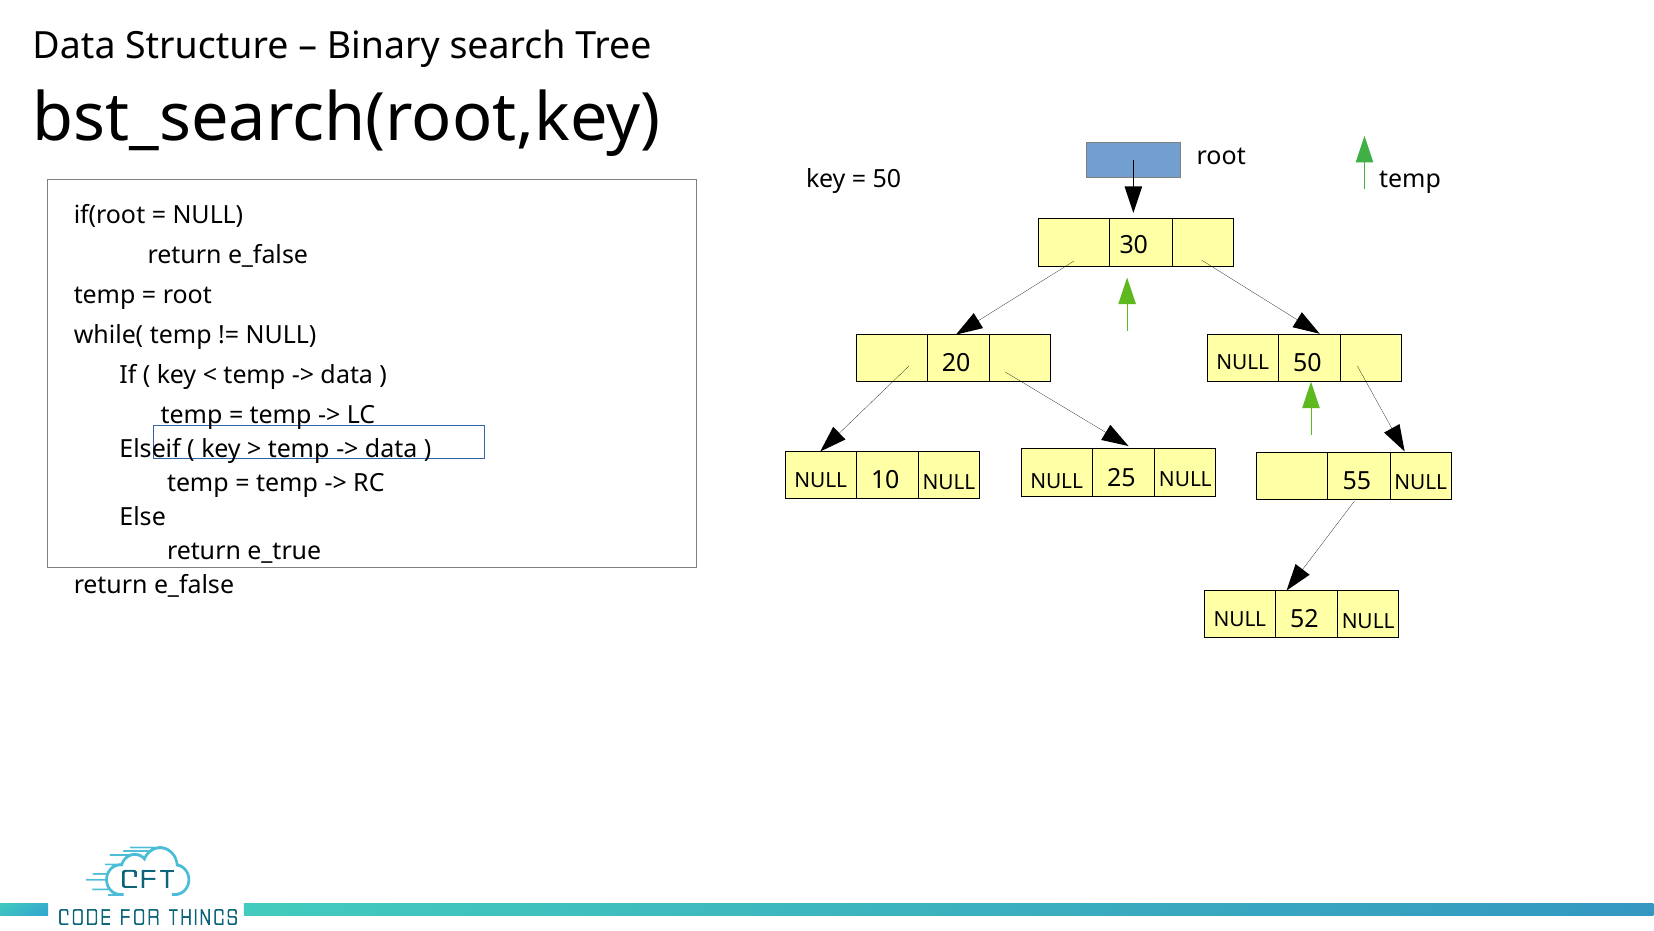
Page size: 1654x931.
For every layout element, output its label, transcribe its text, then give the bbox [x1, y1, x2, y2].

text_box [1256, 452, 1327, 500]
text_box NULL [1198, 596, 1283, 636]
text_box NULL [779, 457, 863, 497]
text_box temp [1364, 153, 1460, 198]
text_box [1155, 448, 1216, 456]
title Data Structure – Binary search Tree bst_search(root,key) [32, 12, 1184, 166]
text_box [990, 334, 1051, 382]
text_box [1204, 590, 1275, 596]
text_box 55 [1327, 455, 1390, 500]
text_box 50 [1278, 337, 1341, 382]
text_box root [1181, 130, 1262, 175]
text_box NULL [1201, 340, 1286, 380]
text_box [1038, 218, 1109, 267]
picture [59, 846, 237, 925]
text_box 30 [1104, 219, 1167, 264]
text_box NULL [1379, 460, 1464, 500]
text_box [1207, 334, 1278, 340]
text_box key = 50 [791, 153, 945, 198]
text_box NULL [1327, 598, 1411, 638]
text_box if(root = NULL) return e_false temp = root while( temp != NULL) If ( key < temp -> data ) temp = temp -> LC Elseif ( key > temp -> data ) temp = temp -> RC Else return e_true return e_false [59, 189, 556, 556]
text_box [785, 451, 856, 457]
text_box [1021, 448, 1092, 458]
text_box NULL [908, 459, 992, 499]
text_box [1110, 218, 1172, 267]
text_box 20 [927, 337, 989, 382]
text_box [1338, 590, 1399, 598]
text_box [47, 179, 697, 568]
text_box [856, 334, 927, 382]
text_box [919, 451, 980, 459]
text_box [1173, 218, 1234, 267]
text_box NULL [1144, 456, 1228, 496]
text_box NULL [1015, 458, 1100, 498]
text_box 10 [856, 454, 918, 499]
text_box [1391, 452, 1452, 460]
text_box [1086, 142, 1181, 178]
text_box 52 [1275, 593, 1338, 638]
text_box 25 [1092, 451, 1155, 497]
text_box [1341, 334, 1402, 382]
